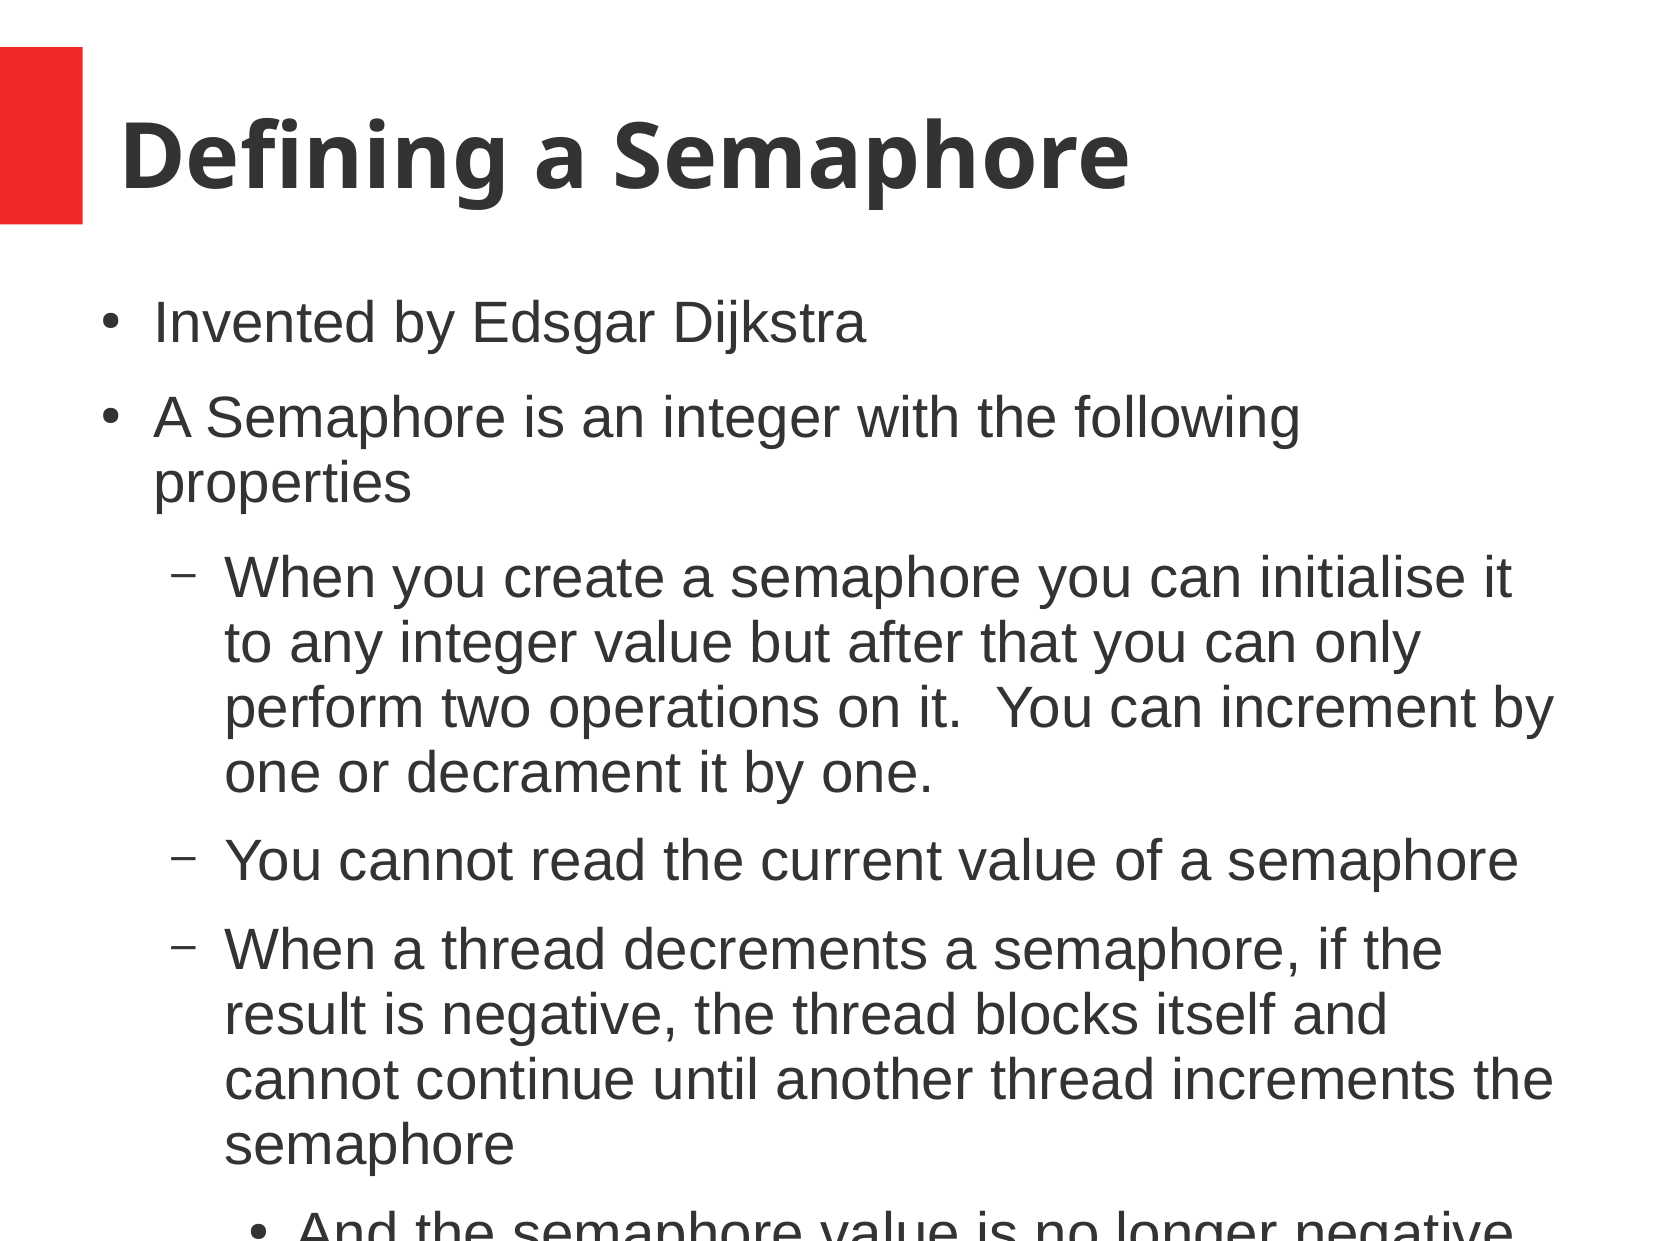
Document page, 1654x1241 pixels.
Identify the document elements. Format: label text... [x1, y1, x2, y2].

list Invented by Edsgar Dijkstra A Semaphore is an integer with the following properties When you create a semaphore you can initialise it to any integer value but after that you can only perform two operations on it. You can increment by one or decrament it by one. You cannot read the current value of a semaphore When a thread decrements a semaphore, if the result is negative, the thread blocks itself and cannot continue until another thread increments the semaphore And the semaphore value is no longer negative When a thread increments a semaphore, if there are other threads waiting on that semaphore then one of them becomes unblocked [82, 290, 1571, 1010]
title Defining a Semaphore [118, 49, 1571, 257]
